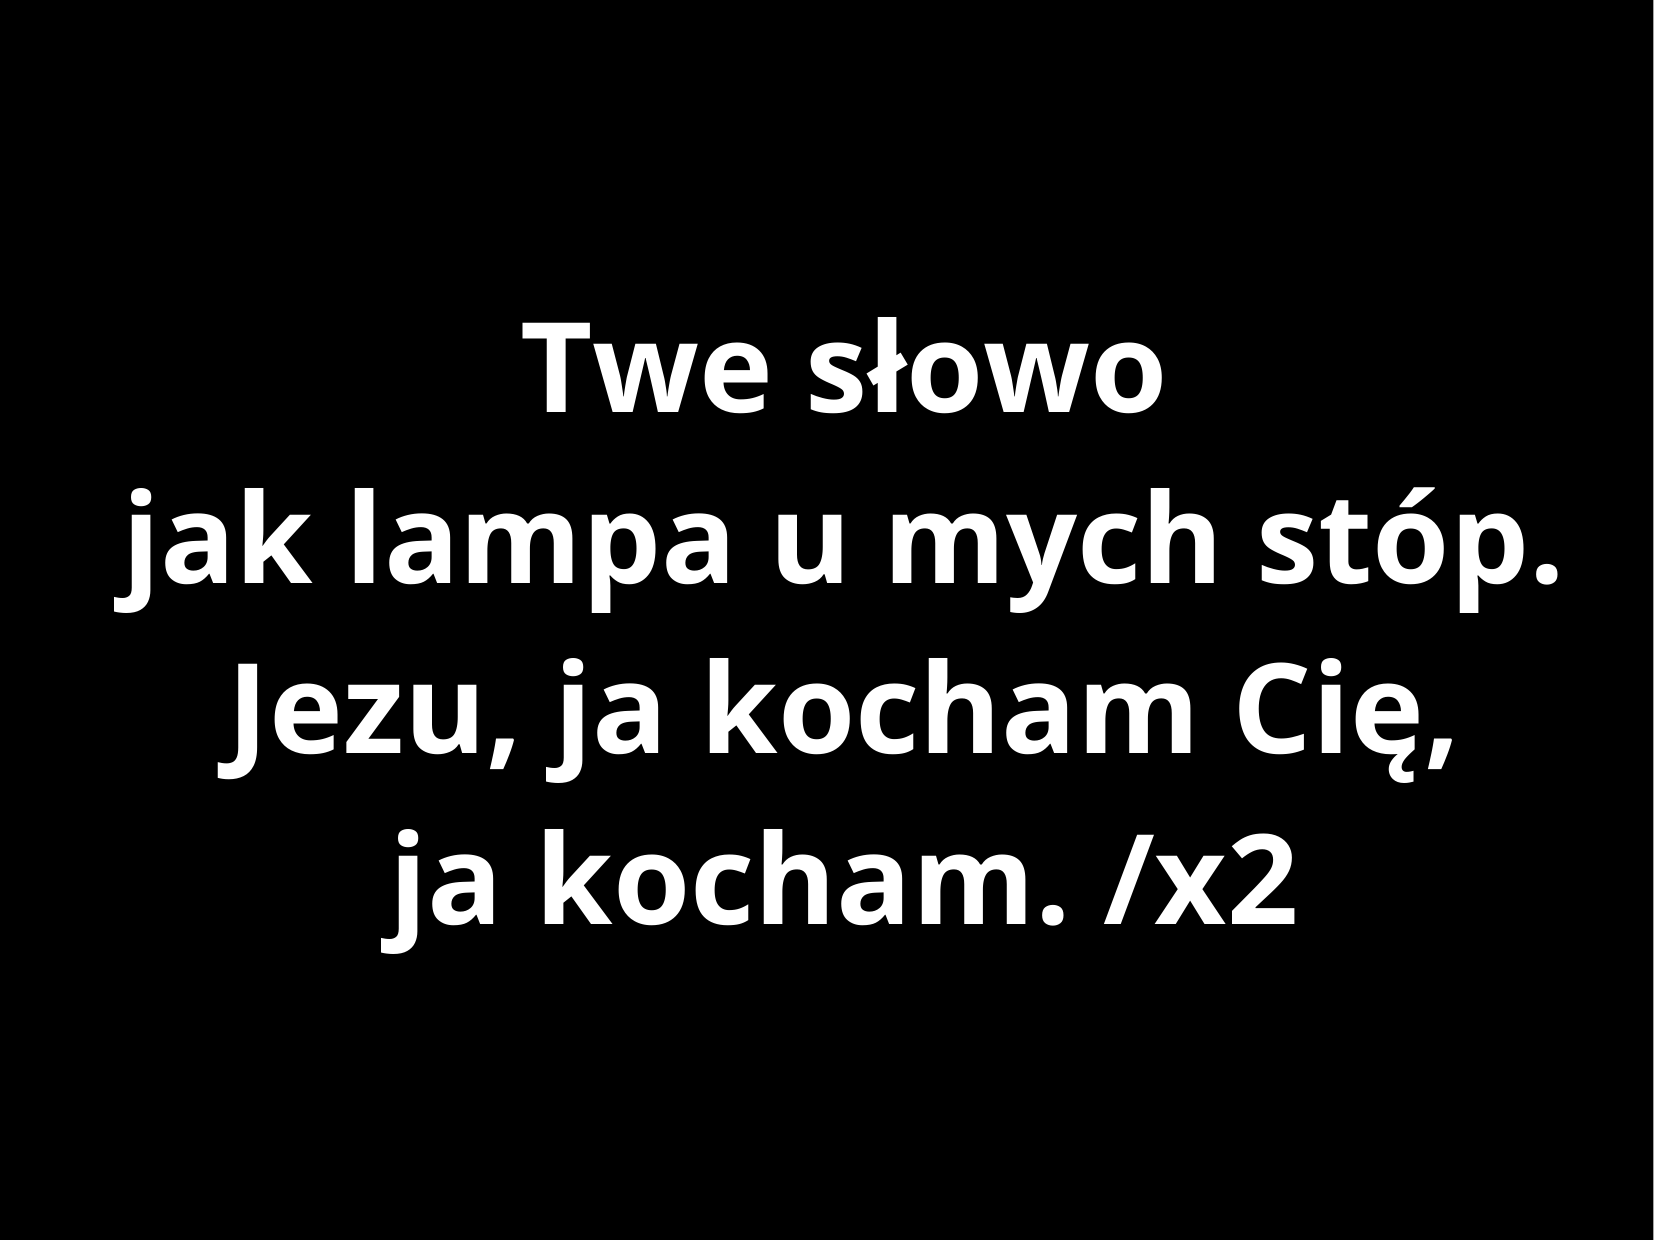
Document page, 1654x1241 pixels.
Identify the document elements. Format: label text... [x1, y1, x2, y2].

subtitle Twe słowo jak lampa u mych stóp. Jezu, ja kocham Cię, ja kocham. /x2 [0, 0, 1654, 1241]
